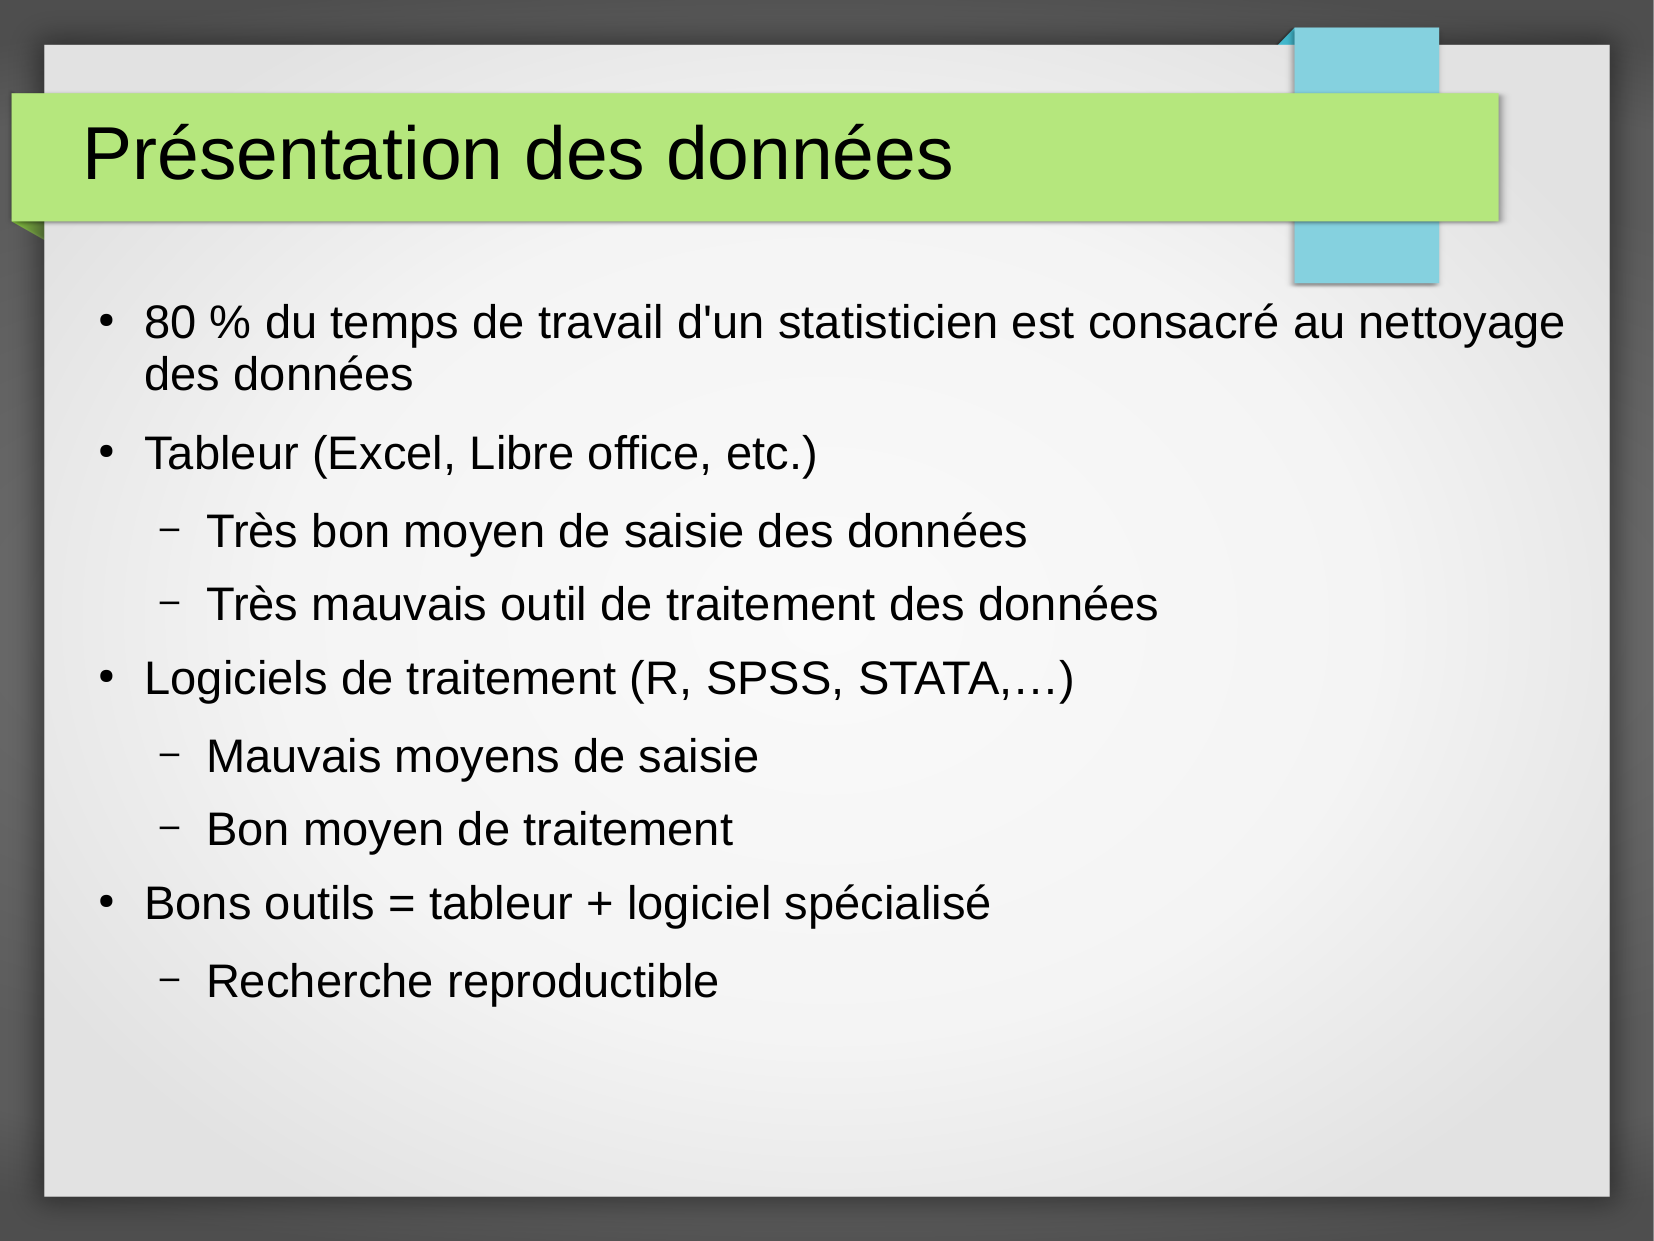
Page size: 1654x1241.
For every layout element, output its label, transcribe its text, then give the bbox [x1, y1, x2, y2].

list 80 % du temps de travail d'un statisticien est consacré au nettoyage des données Tableur (Excel, Libre office, etc.) Très bon moyen de saisie des données Très mauvais outil de traitement des données Logiciels de traitement (R, SPSS, STATA,…) Mauvais moyens de saisie Bon moyen de traitement Bons outils = tableur + logiciel spécialisé Recherche reproductible [82, 295, 1571, 1015]
picture [0, 0, 1654, 1241]
title Présentation des données [82, 94, 1264, 213]
